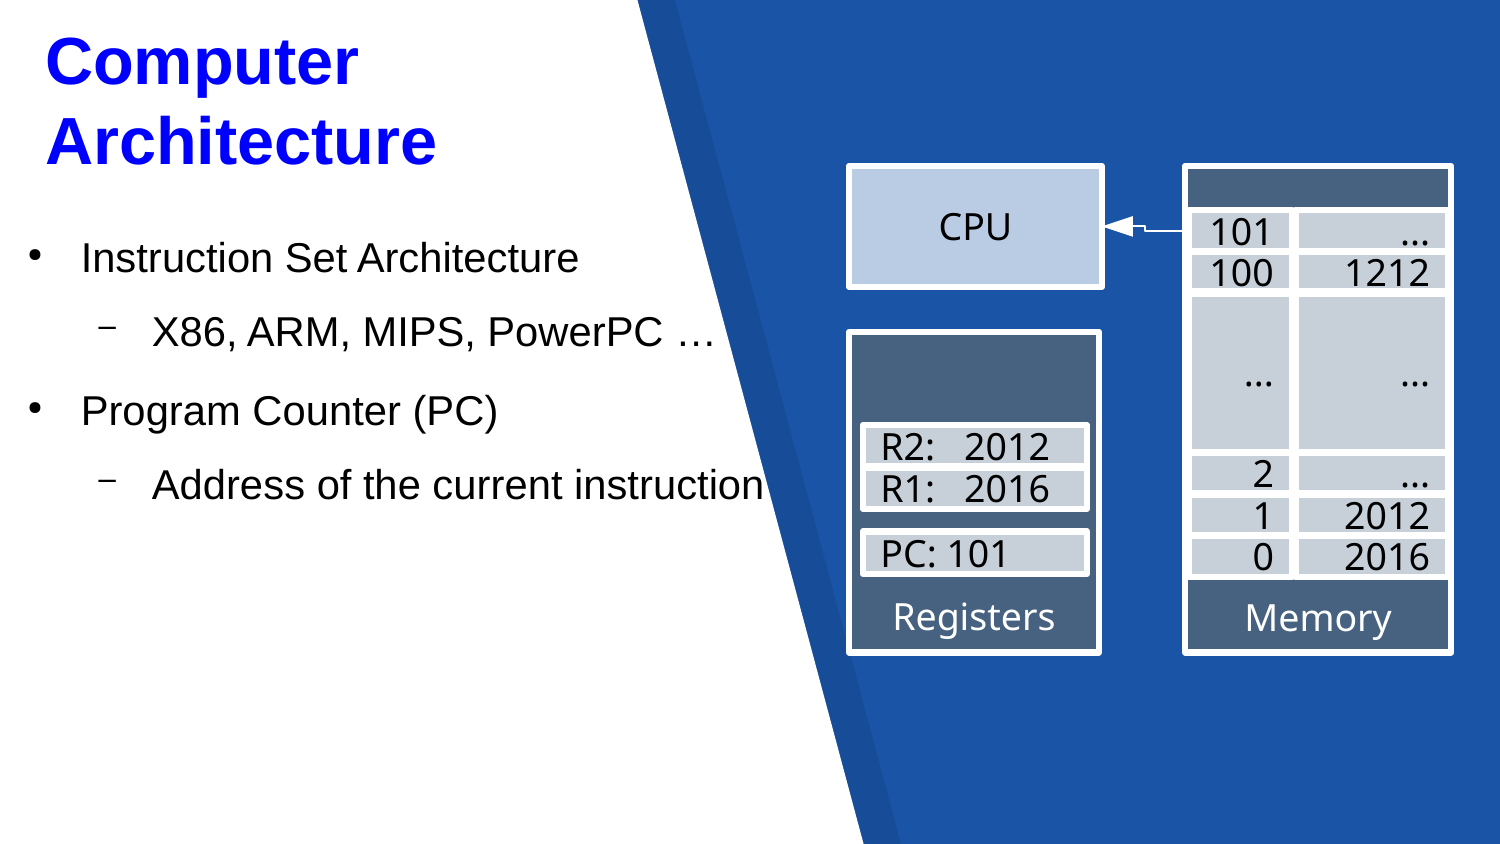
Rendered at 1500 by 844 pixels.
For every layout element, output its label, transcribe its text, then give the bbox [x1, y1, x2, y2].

text_box 100 [1189, 253, 1292, 294]
text_box R1: 2016 [862, 468, 1088, 509]
title Computer Architecture [30, 113, 627, 193]
text_box 2012 [1295, 495, 1449, 536]
text_box 101 [1189, 209, 1292, 253]
text_box ... [1295, 454, 1449, 495]
text_box 0 [1189, 536, 1292, 578]
text_box PC: 101 [862, 531, 1088, 574]
list Instruction Set Architecture X86, ARM, MIPS, PowerPC … Program Counter (PC) Address of the current instruction [0, 215, 797, 611]
text_box ... [1189, 294, 1292, 454]
text_box ... [1295, 209, 1449, 253]
text_box R2: 2012 [862, 425, 1088, 468]
text_box Memory [1185, 165, 1452, 653]
text_box ... [1295, 294, 1449, 454]
text_box Registers [848, 332, 1100, 653]
text_box 2 [1189, 454, 1292, 495]
text_box 1 [1189, 495, 1292, 536]
text_box 2016 [1295, 536, 1449, 578]
text_box CPU [849, 165, 1102, 287]
text_box 1212 [1295, 253, 1449, 294]
